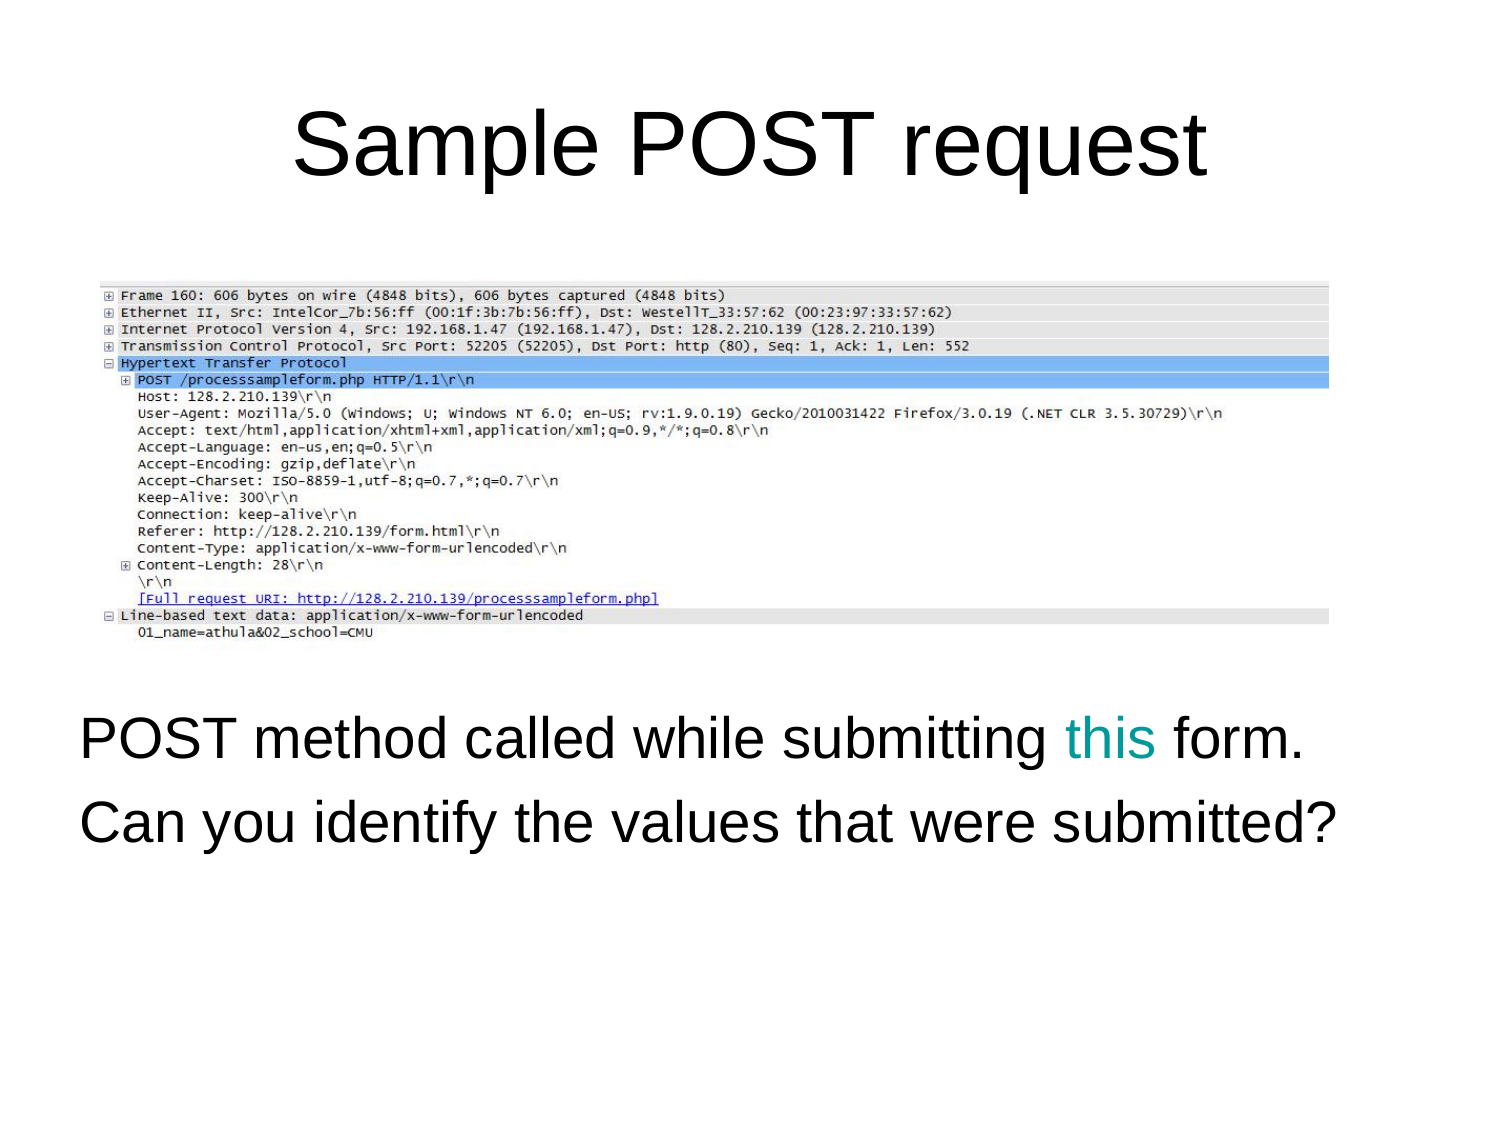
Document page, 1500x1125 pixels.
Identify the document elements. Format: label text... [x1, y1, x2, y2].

list POST method called while submitting this form. Can you identify the values that were submitted? [64, 692, 1426, 1005]
title Sample POST request [75, 45, 1426, 233]
picture [100, 279, 1329, 660]
